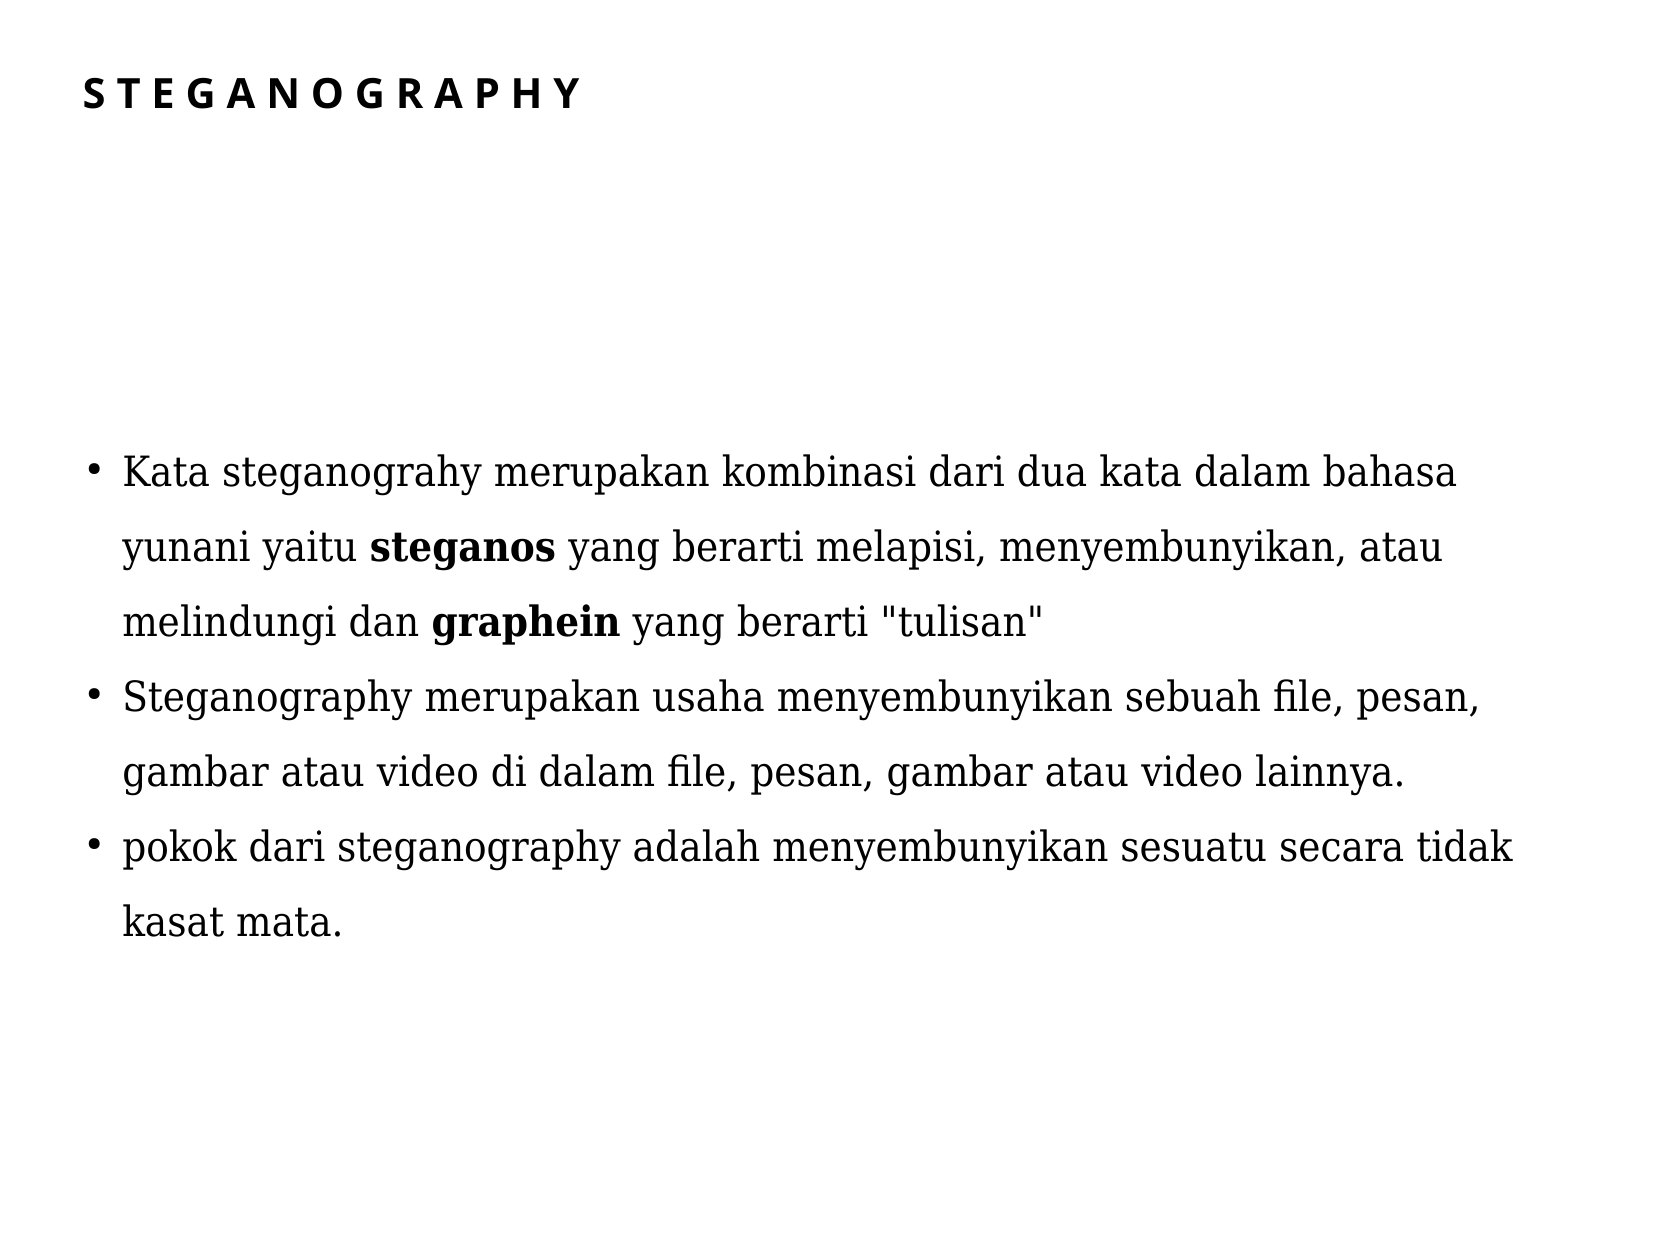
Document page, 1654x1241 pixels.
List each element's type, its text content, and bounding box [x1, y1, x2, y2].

text_box S T E G A N O G R A P H Y [82, 49, 1571, 135]
text_box Kata steganograhy merupakan kombinasi dari dua kata dalam bahasa yunani yaitu steganos yang berarti melapisi, menyembunyikan, atau melindungi dan graphein yang berarti "tulisan" Steganography merupakan usaha menyembunyikan sebuah file, pesan, gambar atau video di dalam file, pesan, gambar atau video lainnya. pokok dari steganography adalah menyembunyikan sesuatu secara tidak kasat mata. [86, 210, 1575, 1156]
